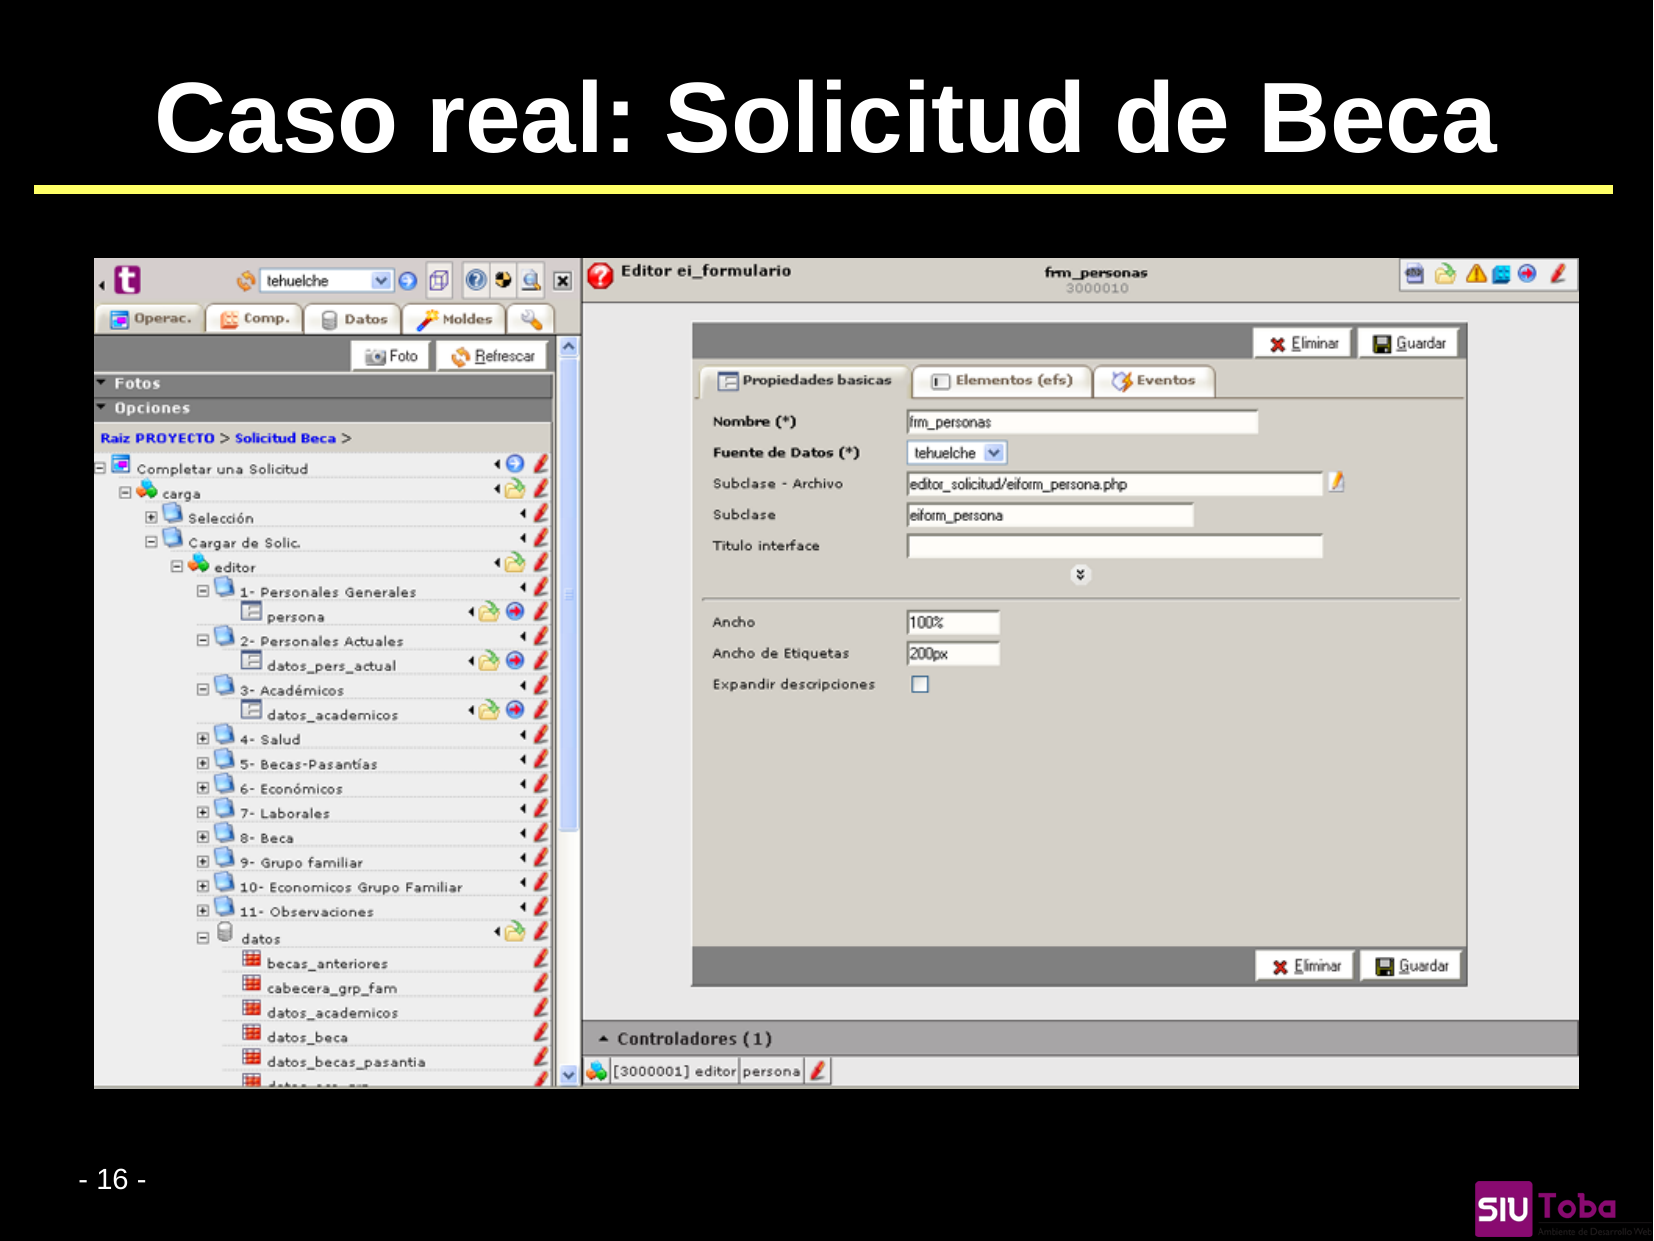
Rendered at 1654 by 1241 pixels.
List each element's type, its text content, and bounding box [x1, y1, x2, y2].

title Caso real: Solicitud de Beca [58, 47, 1594, 188]
picture [94, 258, 1579, 1089]
picture [1475, 1181, 1652, 1237]
